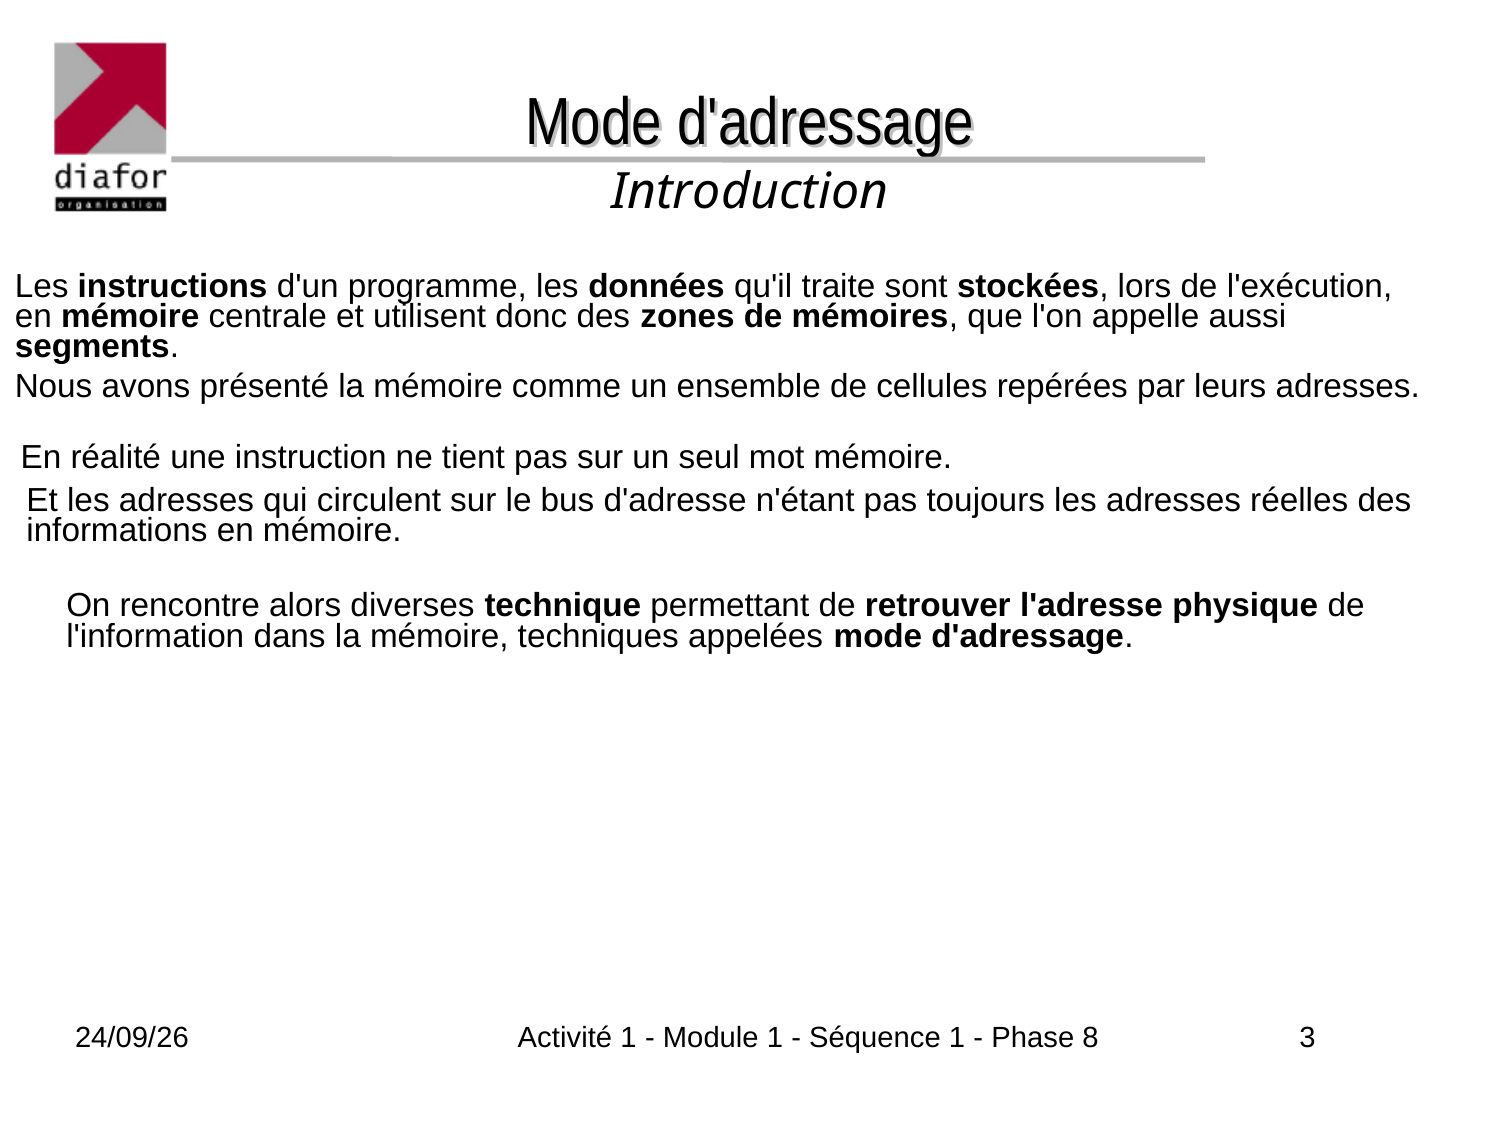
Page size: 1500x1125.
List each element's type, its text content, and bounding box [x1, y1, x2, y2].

text_box Activité 1 - Module 1 - Séquence 1 - Phase 8 [324, 1024, 1293, 1096]
text_box On rencontre alors diverses technique permettant de retrouver l'adresse physique de l'information dans la mémoire, techniques appelées mode d'adressage. [51, 585, 1450, 691]
text_box [75, 1024, 320, 1096]
title Mode d'adressage Introduction [75, 45, 1426, 250]
text_box [1299, 1024, 1419, 1096]
text_box Et les adresses qui circulent sur le bus d'adresse n'étant pas toujours les adresses réelles des informations en mémoire. [11, 479, 1500, 556]
text_box En réalité une instruction ne tient pas sur un seul mot mémoire. [5, 436, 1014, 482]
text_box Nous avons présenté la mémoire comme un ensemble de cellules repérées par leurs adresses. [0, 365, 1437, 411]
text_box Les instructions d'un programme, les données qu'il traite sont stockées, lors de l'exécution, en mémoire centrale et utilisent donc des zones de mémoires, que l'on appelle aussi segments. [0, 265, 1454, 342]
